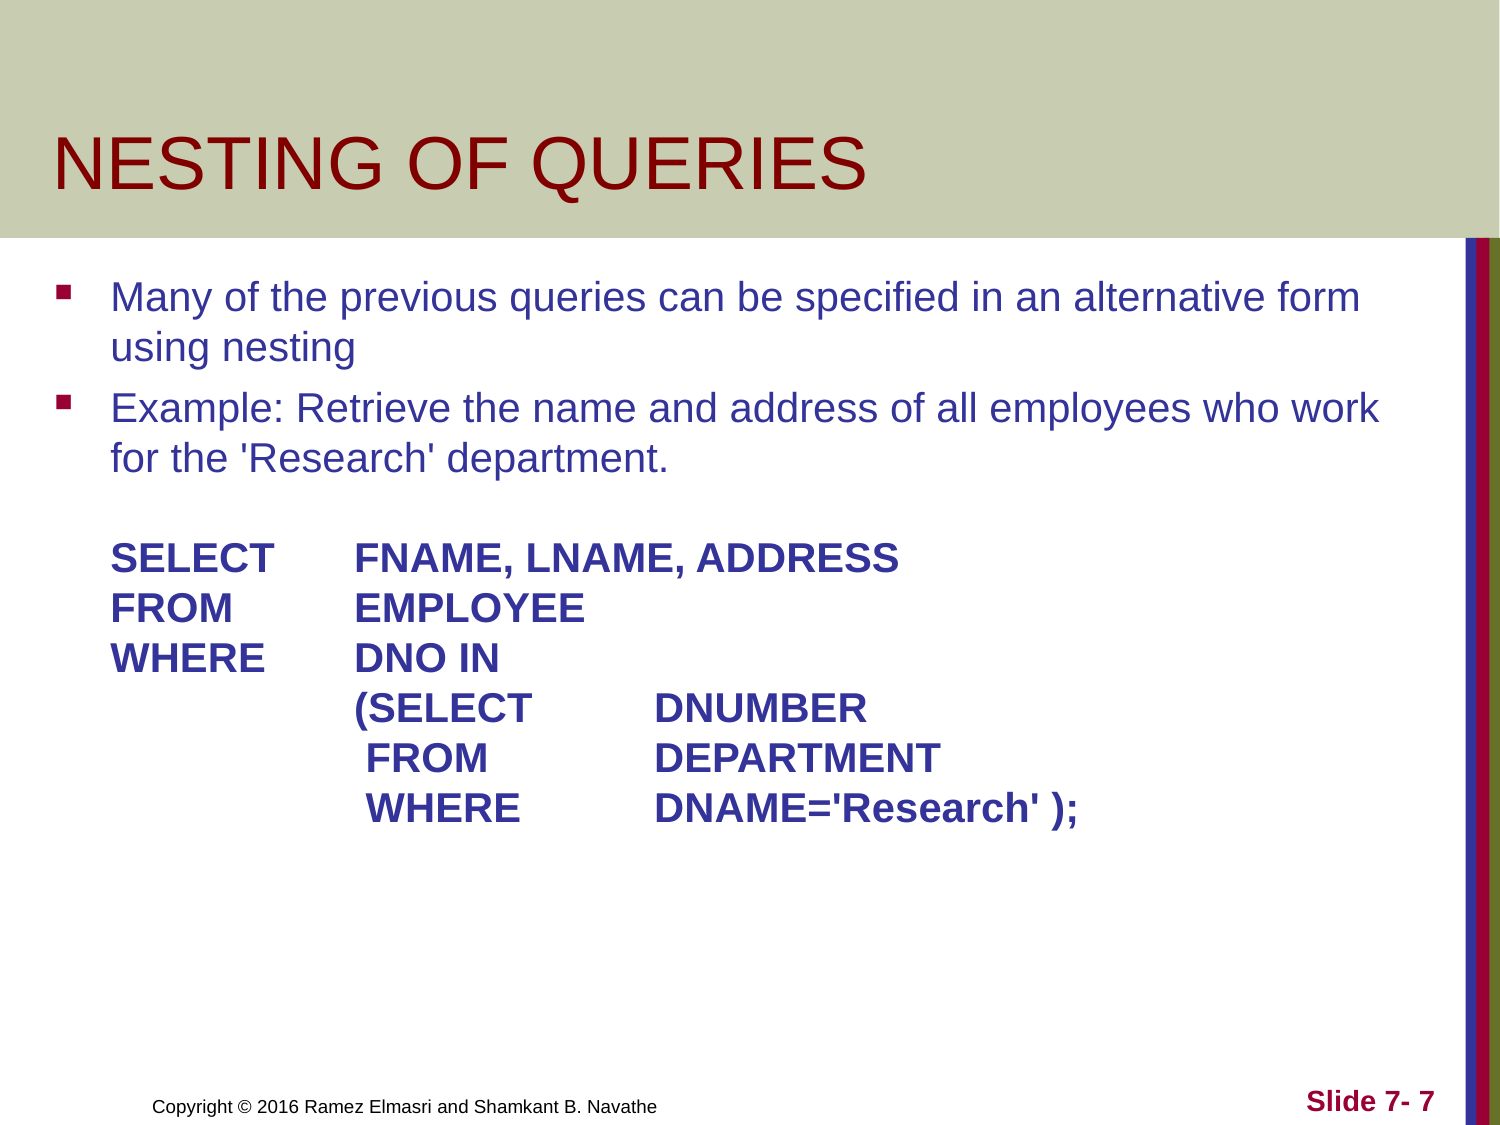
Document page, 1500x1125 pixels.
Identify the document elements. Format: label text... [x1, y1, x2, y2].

text_box Slide 7- <number> [1137, 1050, 1450, 1125]
list Many of the previous queries can be specified in an alternative form using nesting Example: Retrieve the name and address of all employees who work for the 'Research' department. SELECT FNAME, LNAME, ADDRESS FROM EMPLOYEE WHERE DNO IN (SELECT DNUMBER FROM DEPARTMENT WHERE DNAME='Research' ); [39, 262, 1400, 1013]
title NESTING OF QUERIES [37, 49, 1317, 213]
